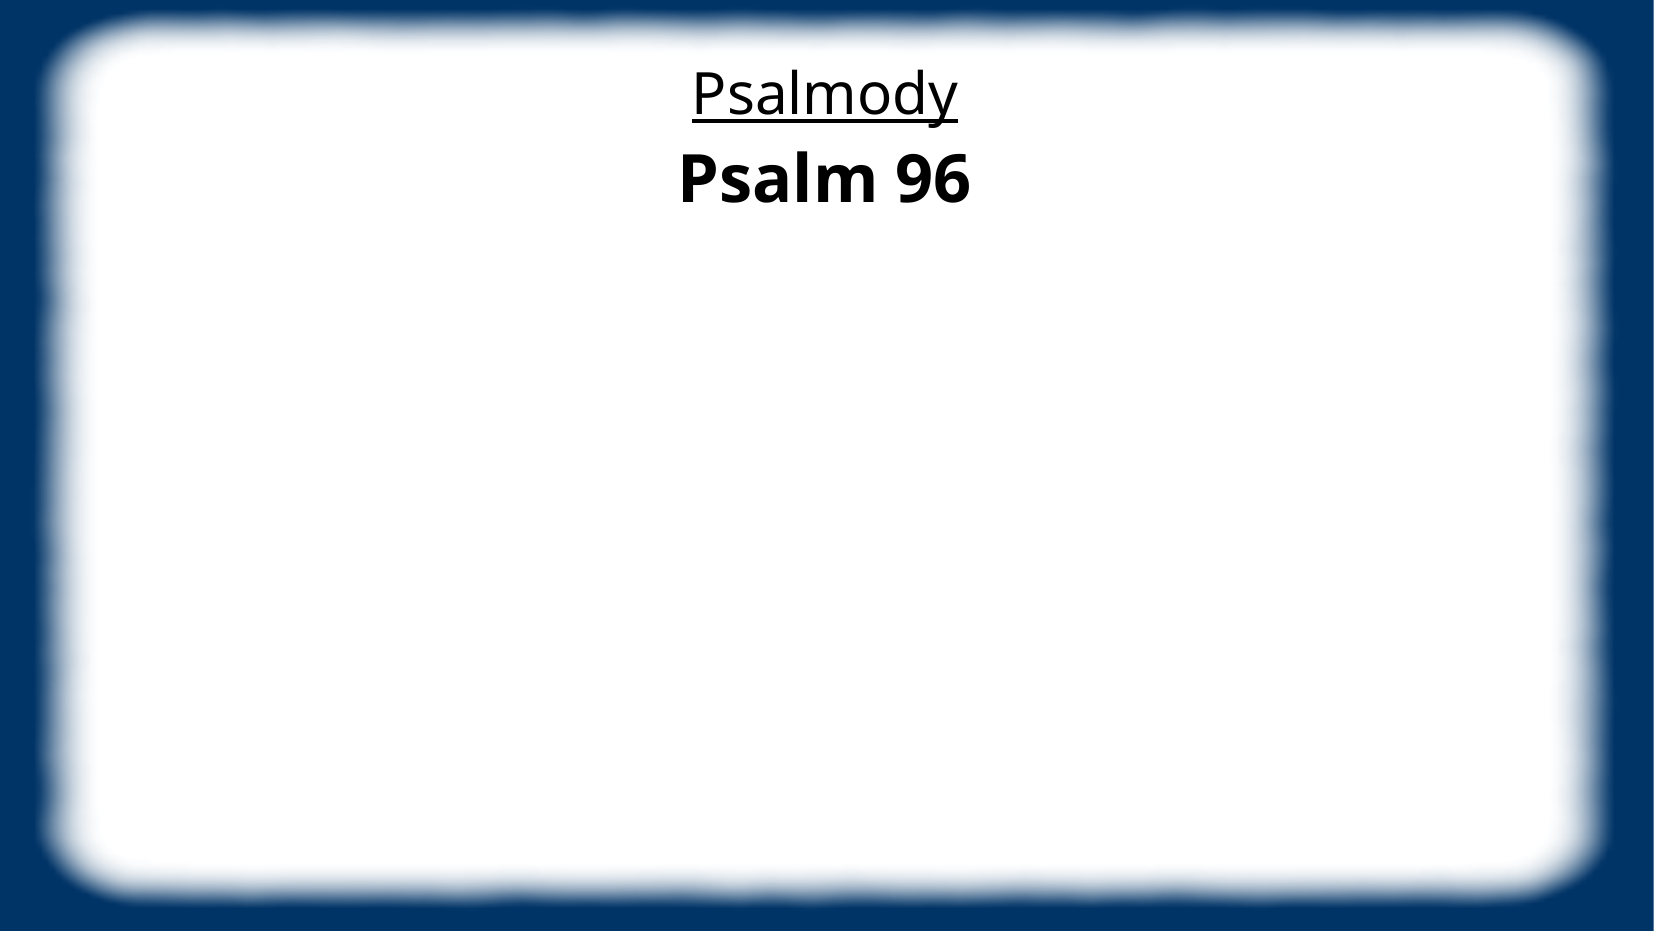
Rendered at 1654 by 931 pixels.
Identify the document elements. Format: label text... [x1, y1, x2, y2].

picture [0, 0, 1654, 931]
text_box Psalmody Psalm 96 [75, 45, 1576, 226]
